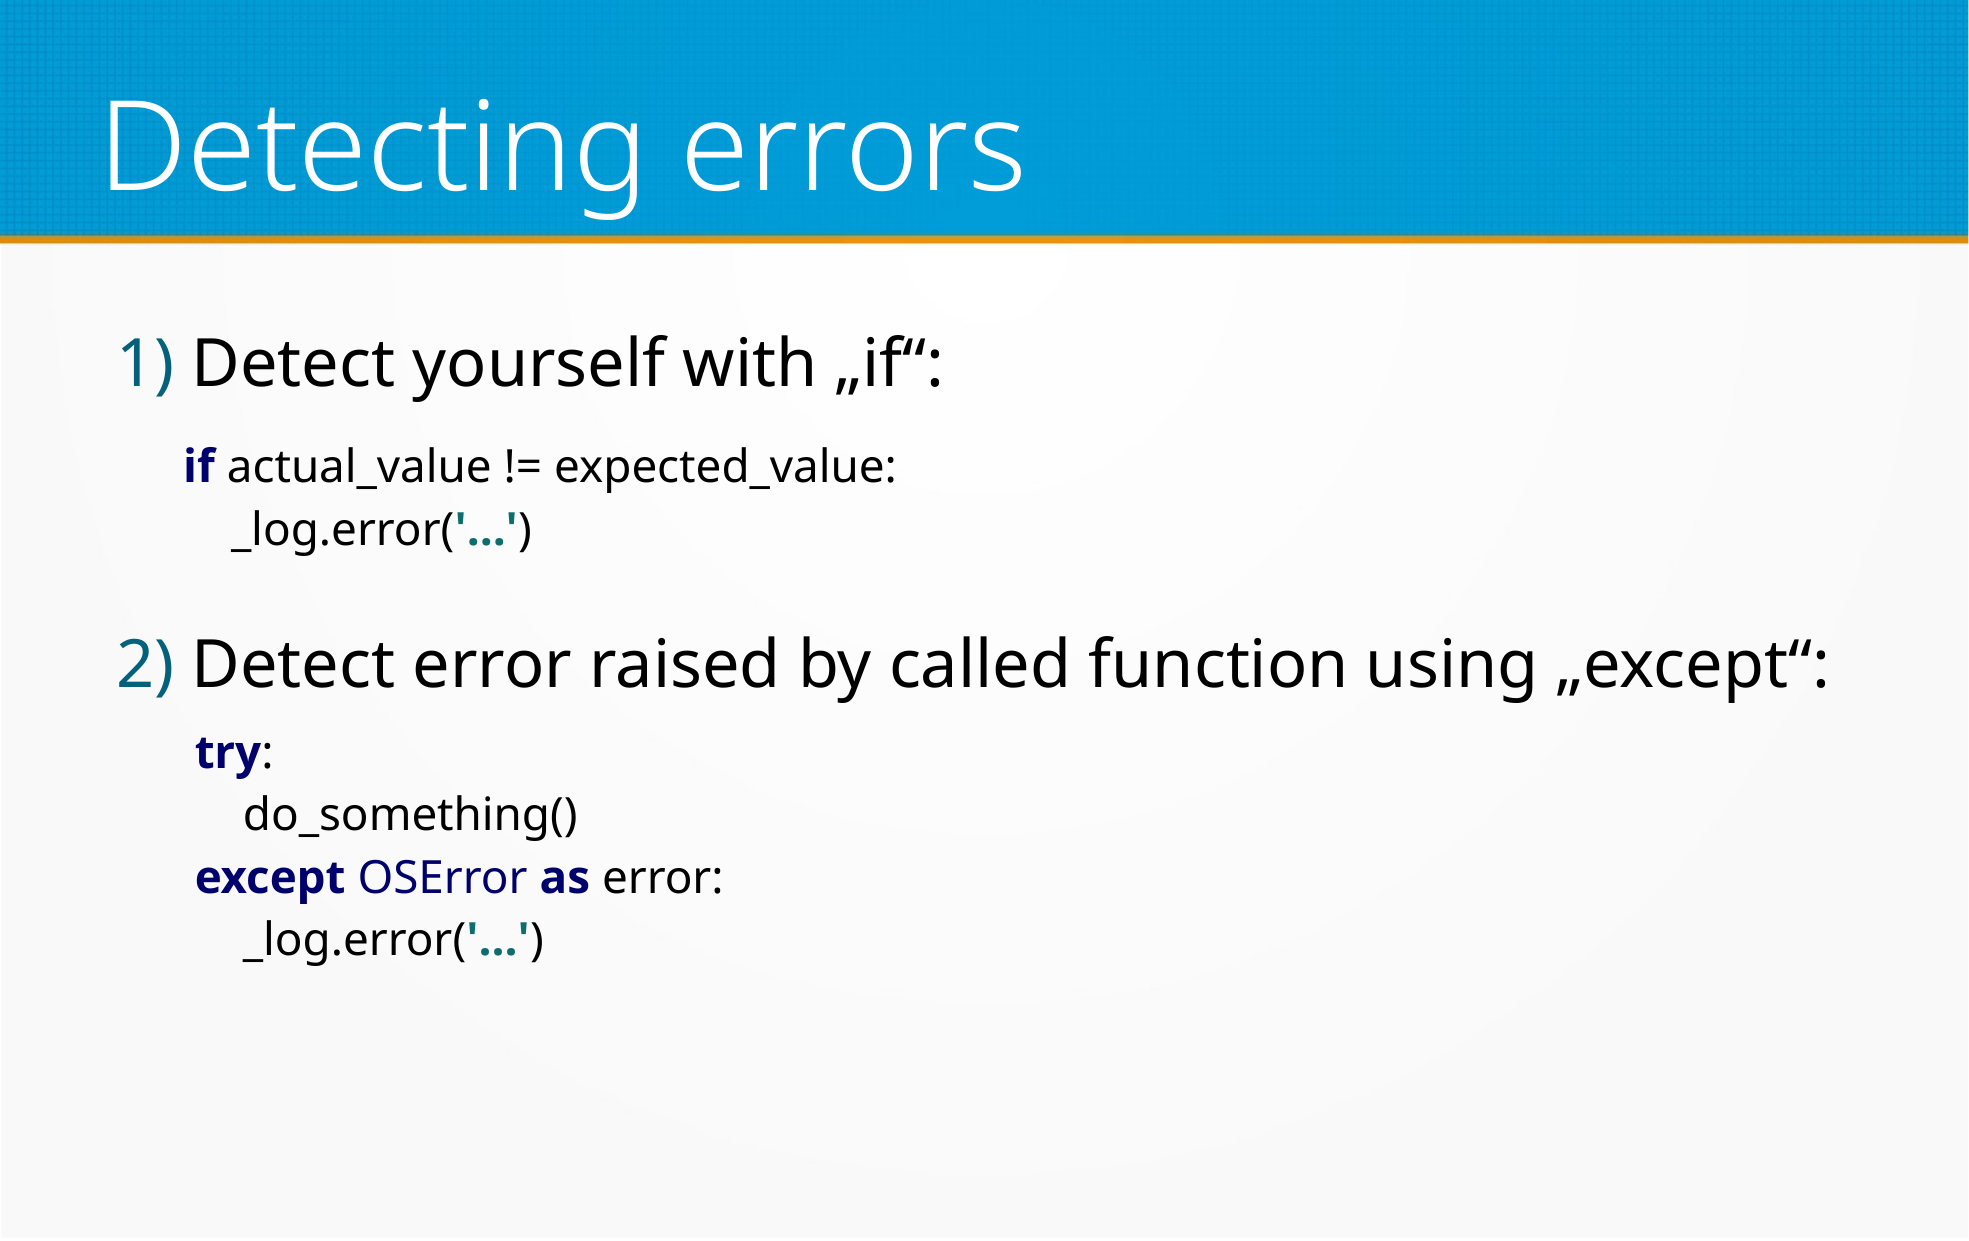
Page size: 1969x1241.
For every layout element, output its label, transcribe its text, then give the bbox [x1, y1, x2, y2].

text_box if actual_value != expected_value: _log.error('...') [177, 437, 1642, 556]
list Detect yourself with „if“: Detect error raised by called function using „except“: [98, 315, 1861, 1081]
text_box try: do_something() except OSError as error: _log.error('...') [188, 732, 1654, 957]
picture [0, 233, 1969, 1241]
title Detecting errors [98, 19, 1870, 227]
